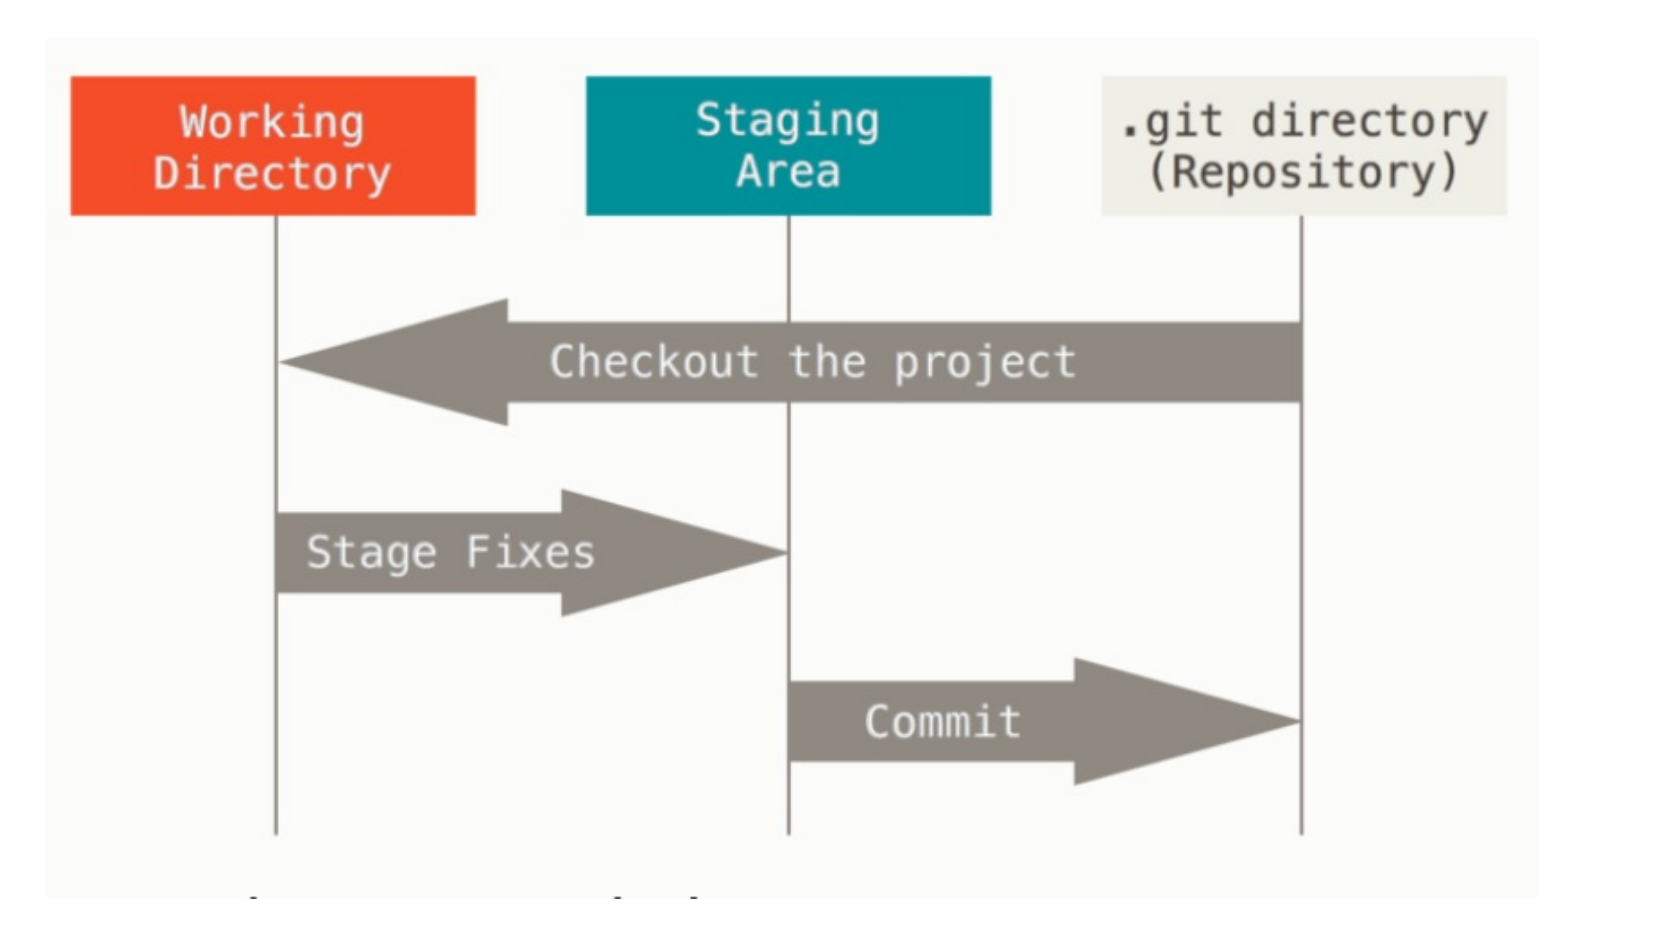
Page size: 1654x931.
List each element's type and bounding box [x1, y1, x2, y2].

picture [46, 37, 1538, 899]
